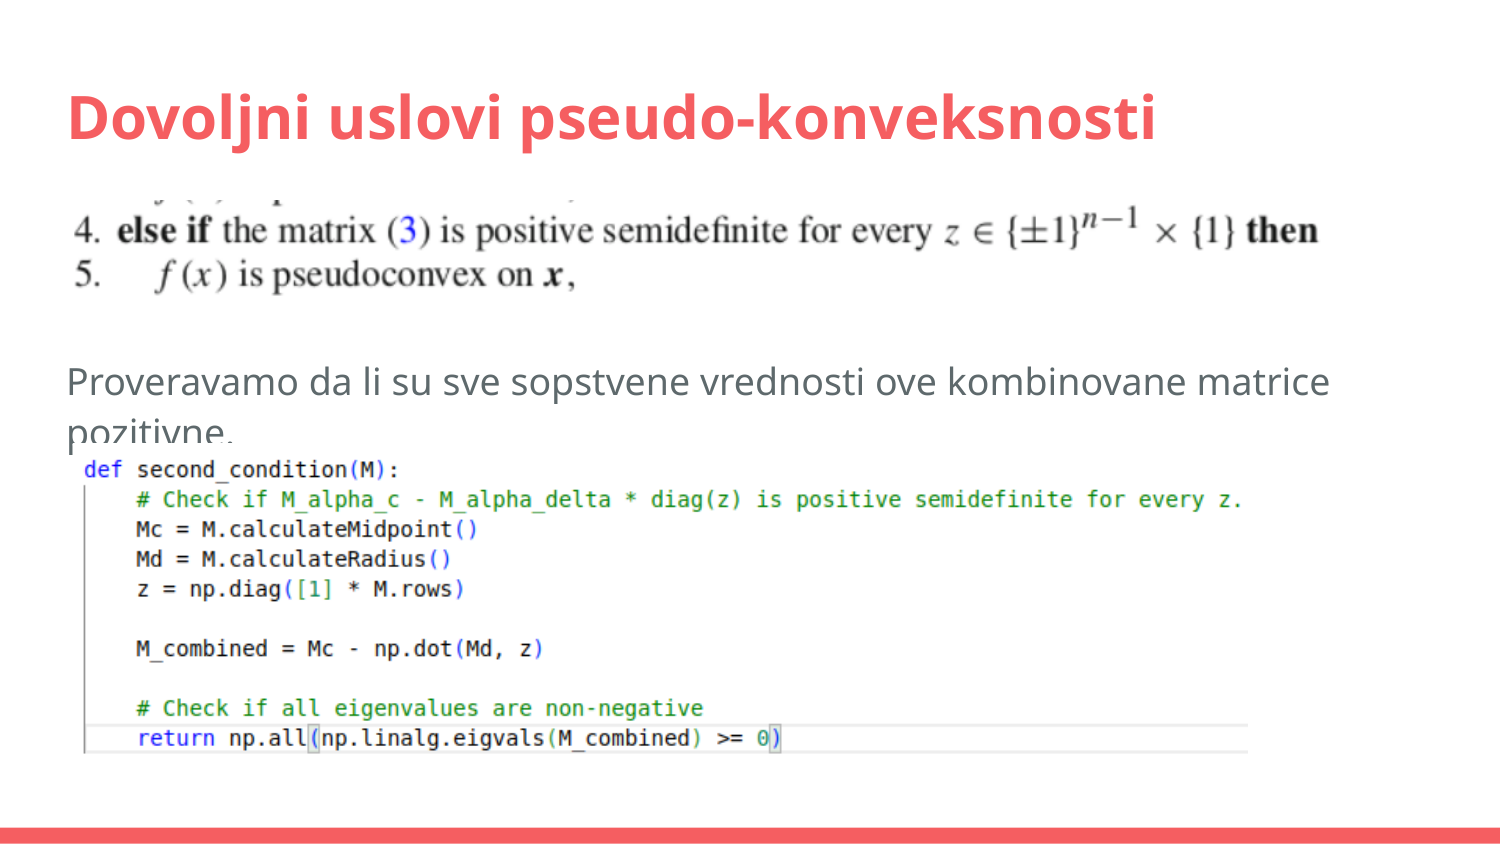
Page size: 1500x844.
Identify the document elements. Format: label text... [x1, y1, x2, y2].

picture [73, 443, 1248, 757]
picture [73, 200, 1357, 303]
title Dovoljni uslovi pseudo-konveksnosti [51, 64, 1449, 167]
list Proveravamo da li su sve sopstvene vrednosti ove kombinovane matrice pozitivne. [51, 189, 1449, 750]
